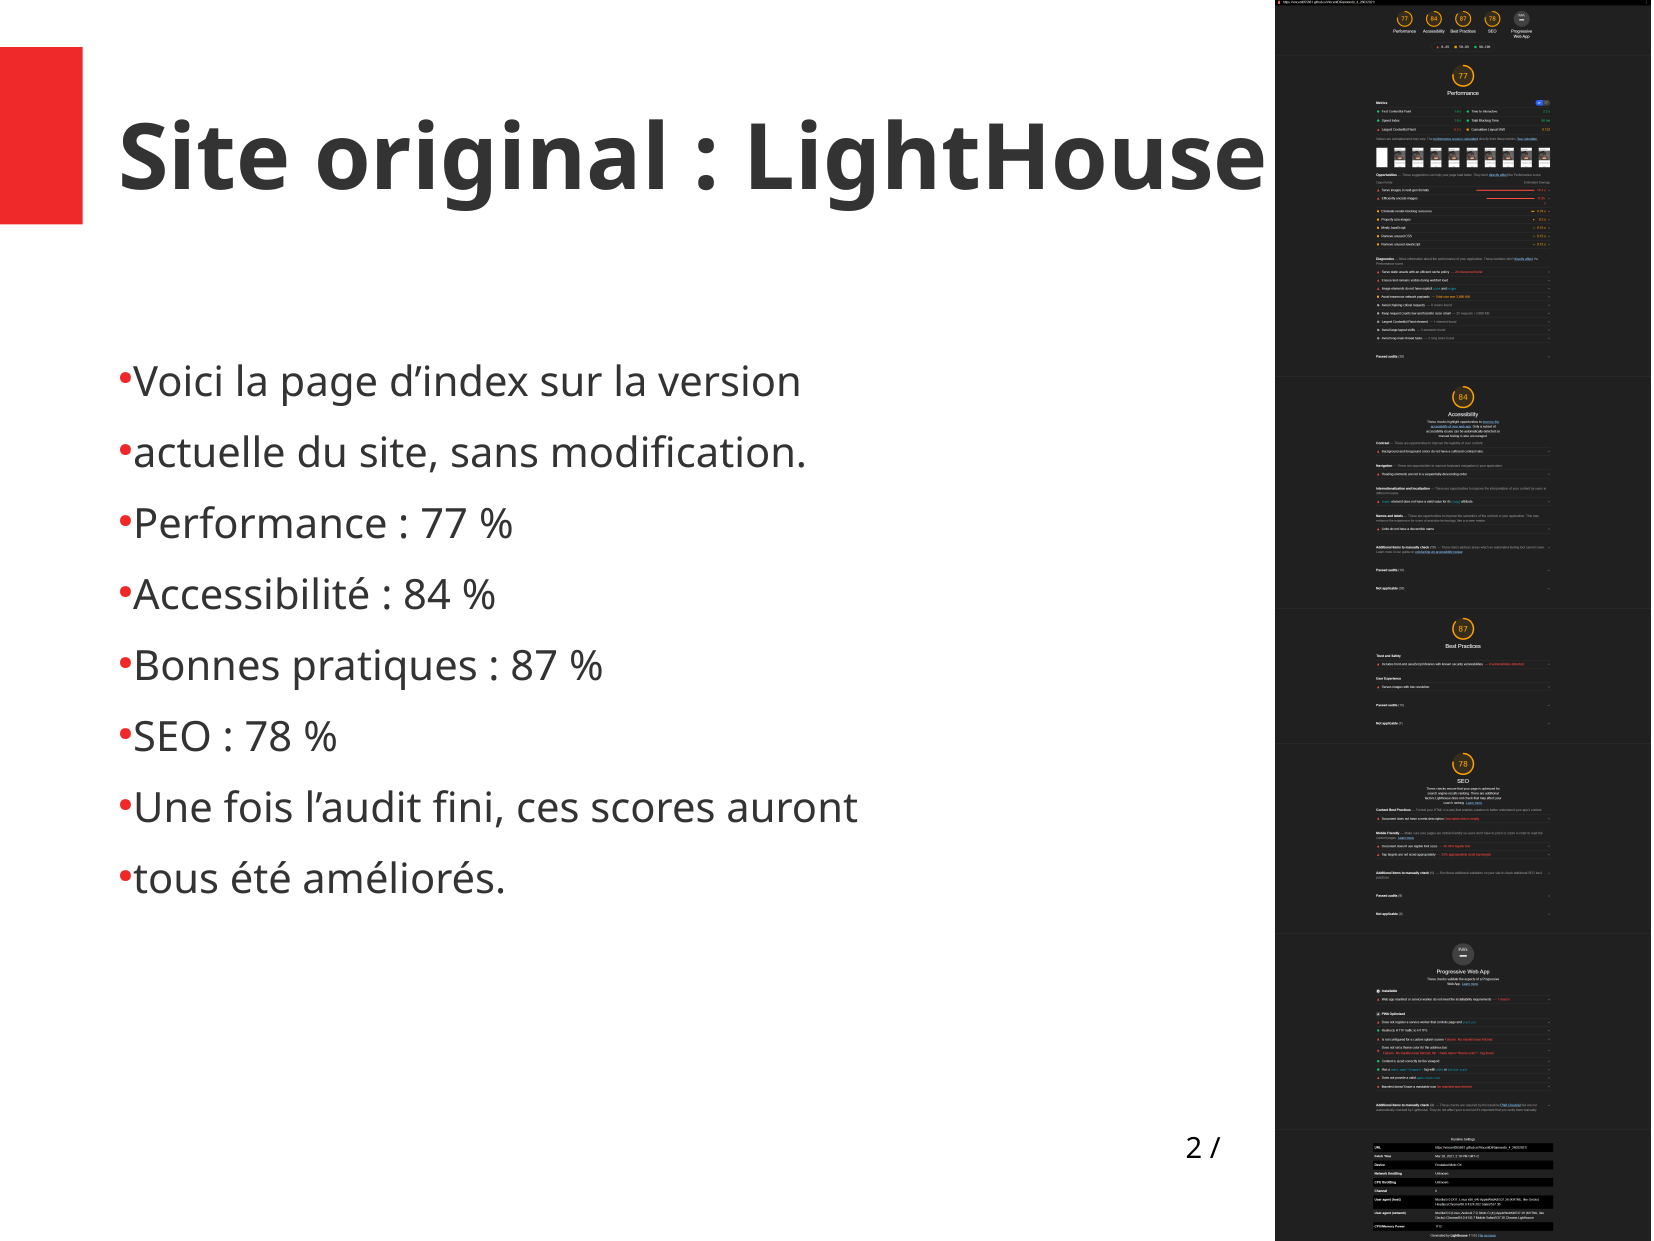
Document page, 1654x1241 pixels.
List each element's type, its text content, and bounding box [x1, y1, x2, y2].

list Voici la page d’index sur la version actuelle du site, sans modification. Performance : 77 % Accessibilité : 84 % Bonnes pratiques : 87 % SEO : 78 % Une fois l’audit fini, ces scores auront tous été améliorés. [118, 354, 1275, 1074]
title Site original : LightHouse [118, 49, 1275, 257]
picture [1275, 0, 1651, 1241]
text_box / [1185, 1129, 1275, 1216]
